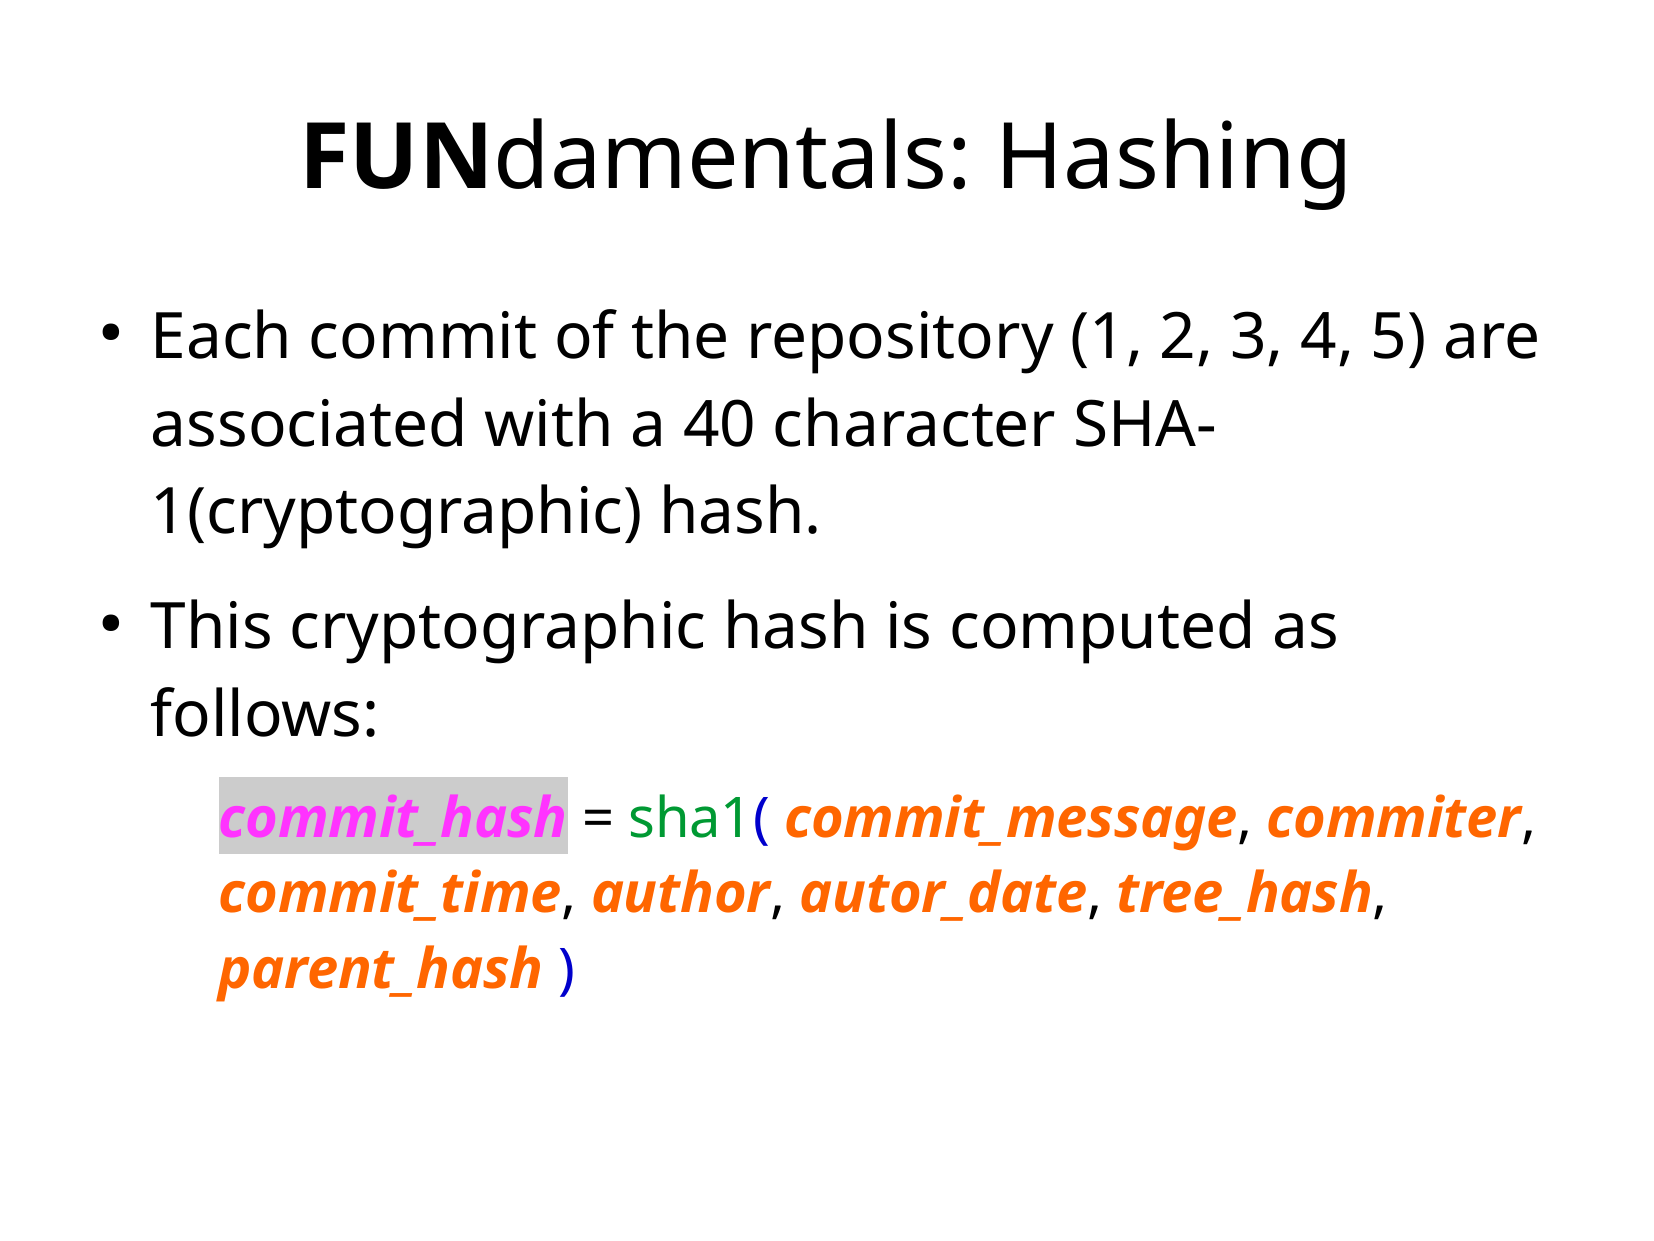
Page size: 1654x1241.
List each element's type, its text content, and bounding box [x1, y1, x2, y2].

list Each commit of the repository (1, 2, 3, 4, 5) are associated with a 40 character SHA-1(cryptographic) hash. This cryptographic hash is computed as follows: commit_hash = sha1( commit_message, commiter, commit_time, author, autor_date, tree_hash, parent_hash ) [82, 290, 1571, 1010]
title FUNdamentals: Hashing [82, 49, 1571, 257]
